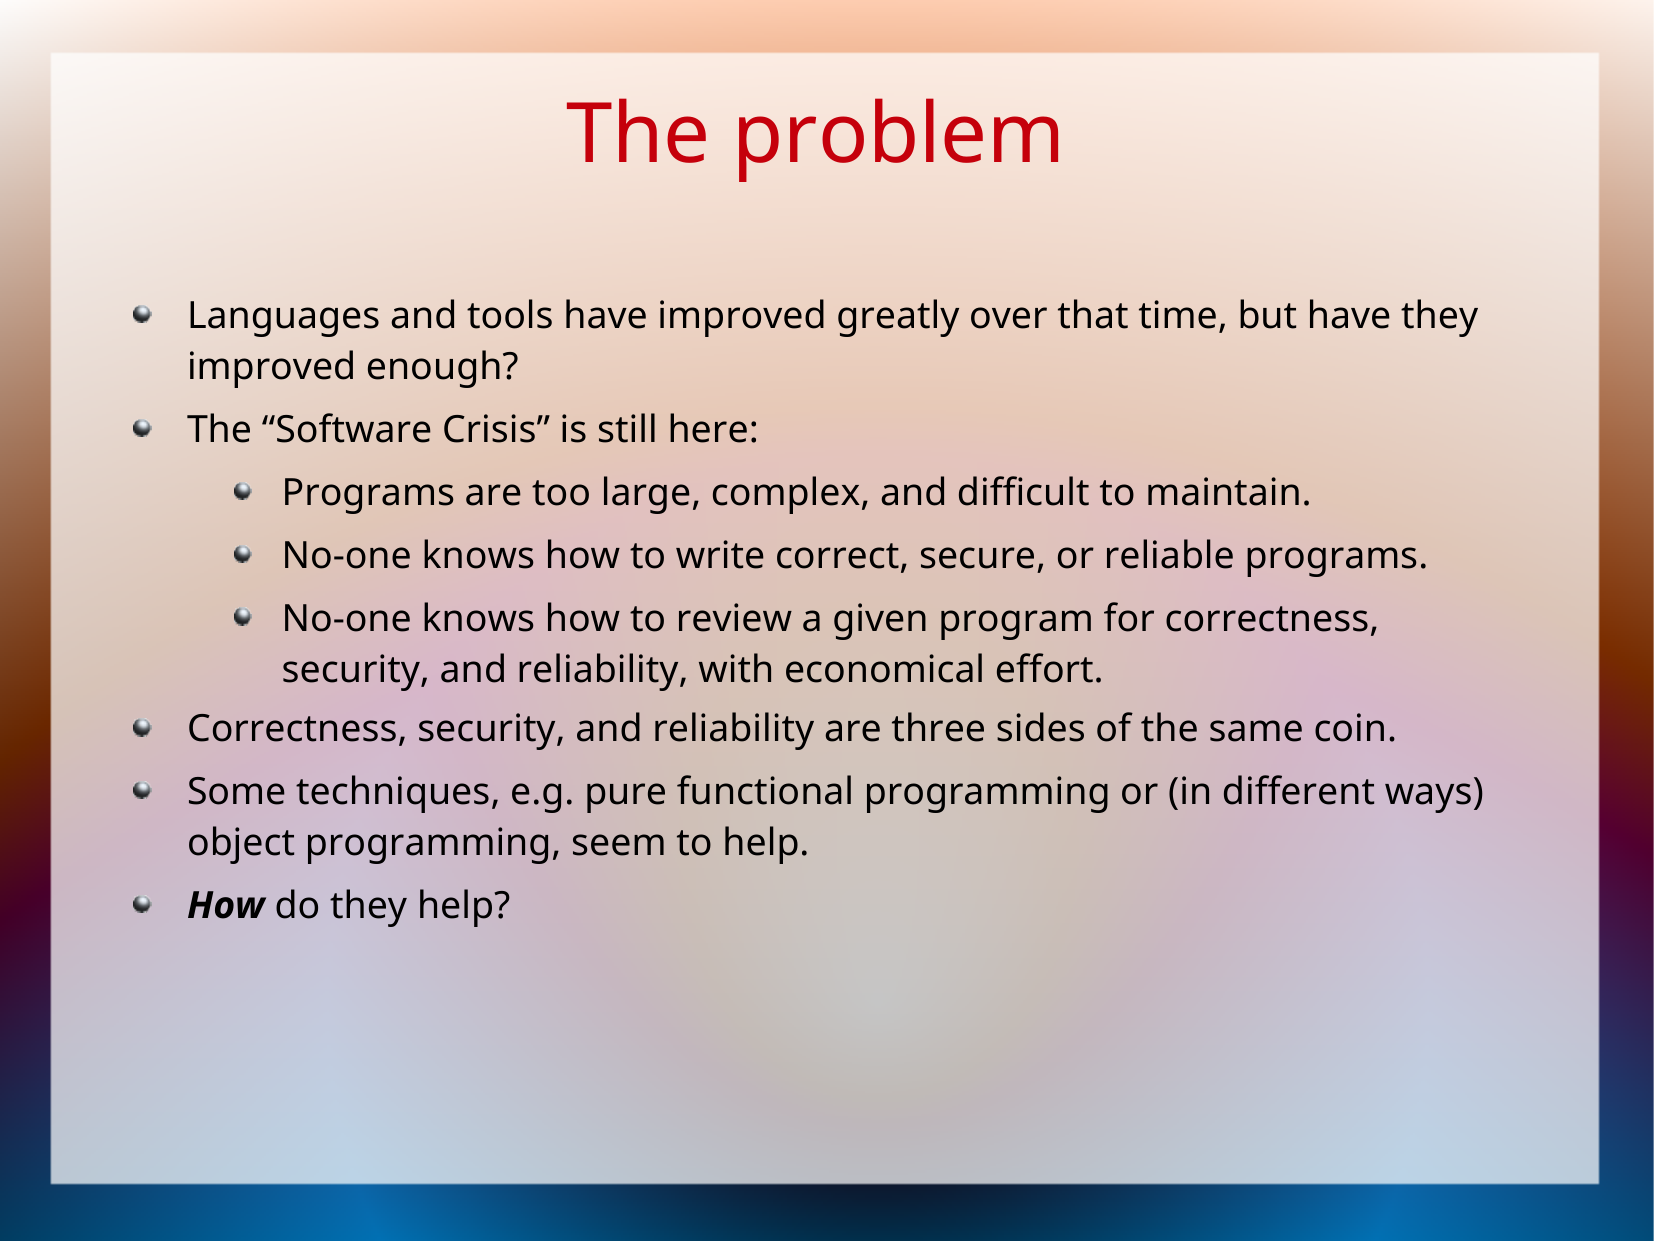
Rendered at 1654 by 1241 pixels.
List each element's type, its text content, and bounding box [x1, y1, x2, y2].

list Languages and tools have improved greatly over that time, but have they improved enough? The “Software Crisis” is still here: Programs are too large, complex, and difficult to maintain. No-one knows how to write correct, secure, or reliable programs. No-one knows how to review a given program for correctness, security, and reliability, with economical effort. Correctness, security, and reliability are three sides of the same coin. Some techniques, e.g. pure functional programming or (in different ways) object programming, seem to help. How do they help? [116, 288, 1534, 1093]
picture [0, 0, 1654, 1241]
title The problem [71, 52, 1561, 207]
